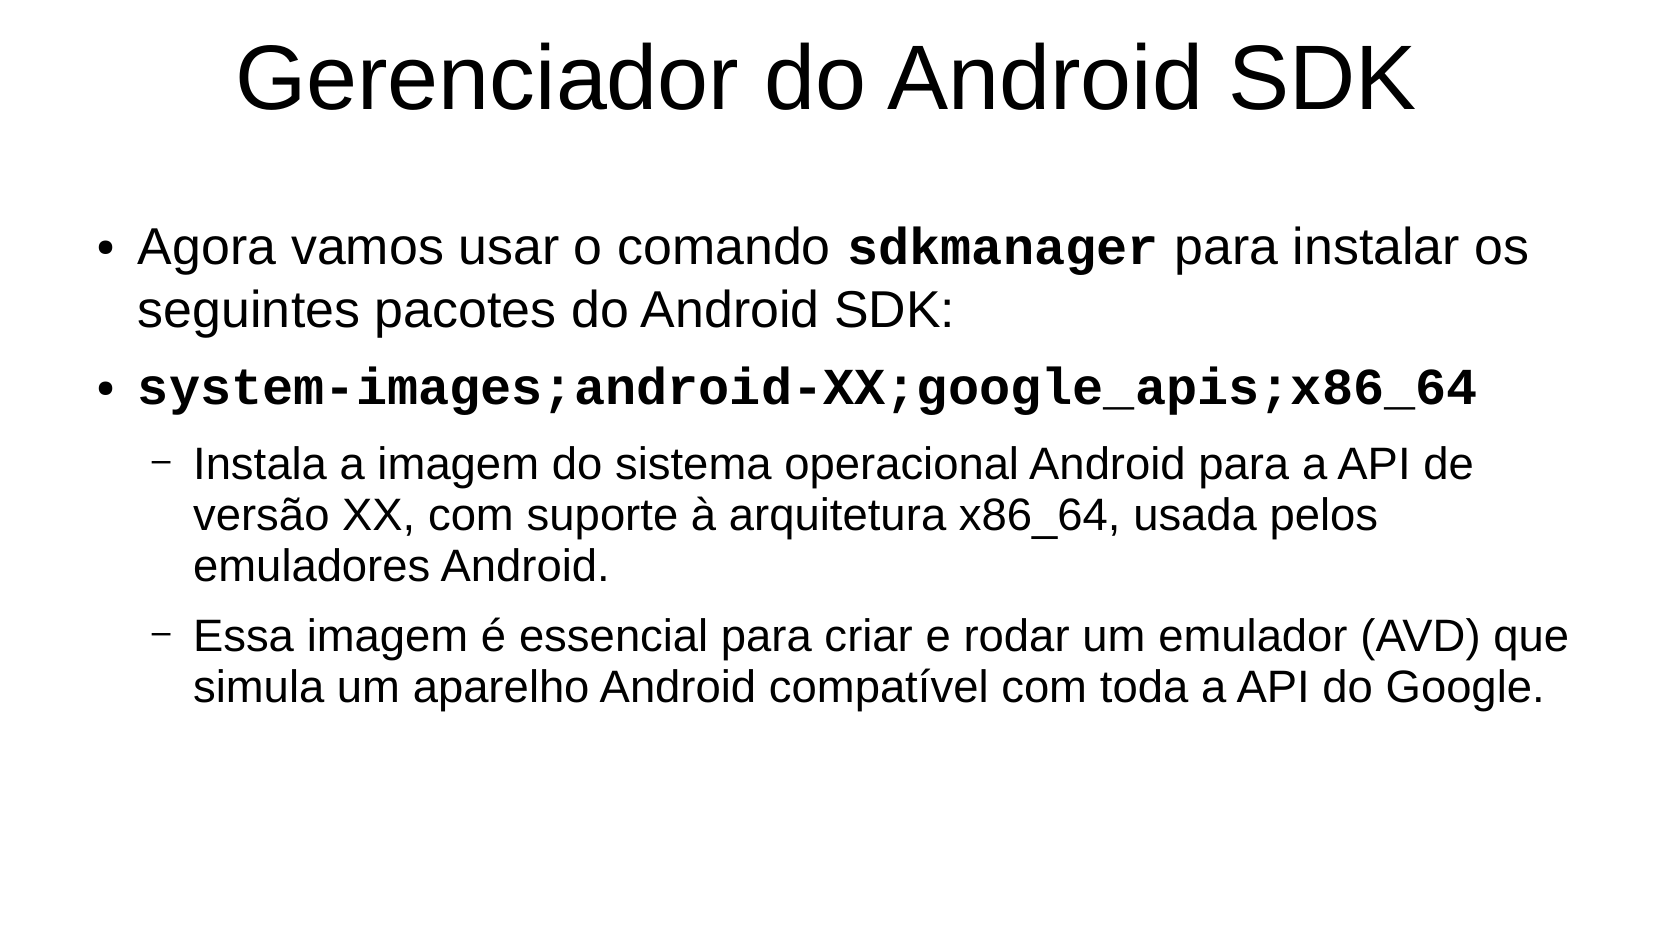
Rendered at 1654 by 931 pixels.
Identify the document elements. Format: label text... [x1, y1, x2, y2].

title Gerenciador do Android SDK [0, 0, 1654, 156]
list Agora vamos usar o comando sdkmanager para instalar os seguintes pacotes do Android SDK: system-images;android-XX;google_apis;x86_64 Instala a imagem do sistema operacional Android para a API de versão XX, com suporte à arquitetura x86_64, usada pelos emuladores Android. Essa imagem é essencial para criar e rodar um emulador (AVD) que simula um aparelho Android compatível com toda a API do Google. [82, 217, 1571, 758]
